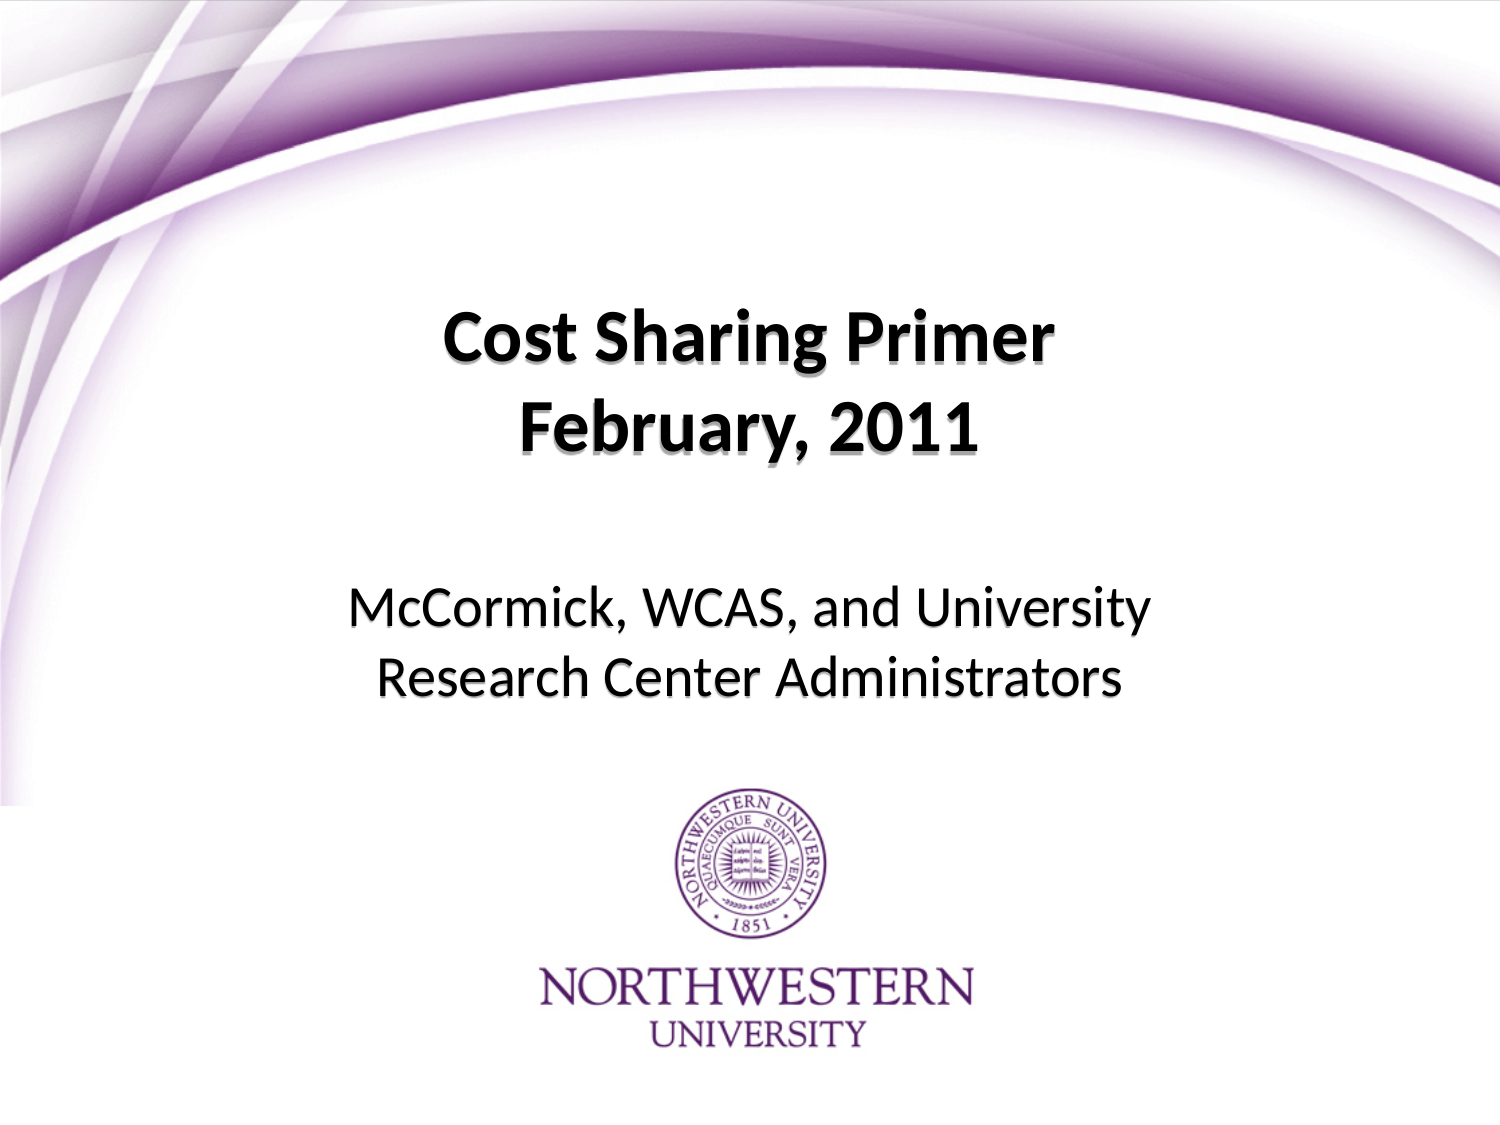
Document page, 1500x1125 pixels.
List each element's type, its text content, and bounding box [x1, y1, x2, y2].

subtitle McCormick, WCAS, and University Research Center Administrators [225, 560, 1276, 713]
title Cost Sharing Primer February, 2011 [112, 238, 1388, 516]
